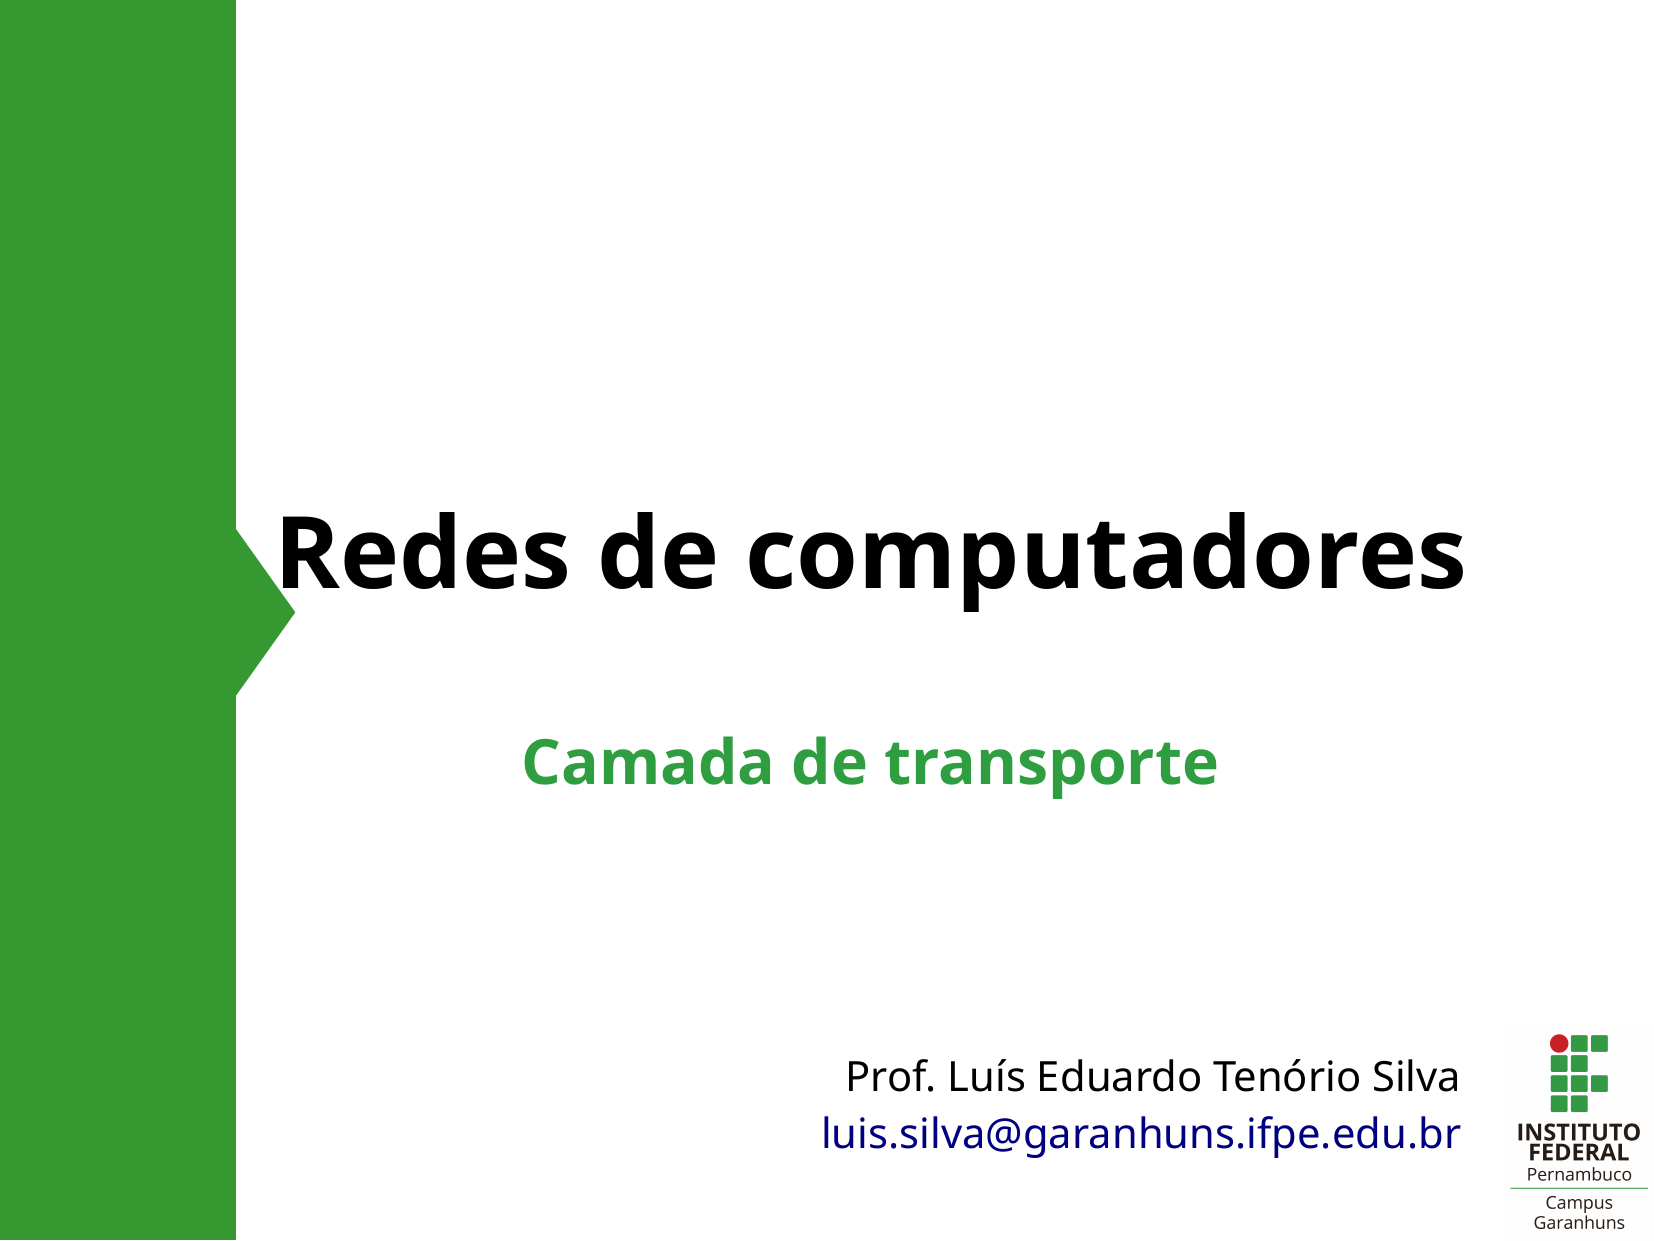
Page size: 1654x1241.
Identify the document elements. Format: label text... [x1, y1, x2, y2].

picture [1505, 1028, 1654, 1241]
title Prof. Luís Eduardo Tenório Silva luis.silva@garanhuns.ifpe.edu.br [191, 974, 1462, 1234]
text_box [0, 0, 258, 1240]
title Redes de computadores [236, 433, 1506, 666]
title Camada de transporte [236, 685, 1506, 834]
